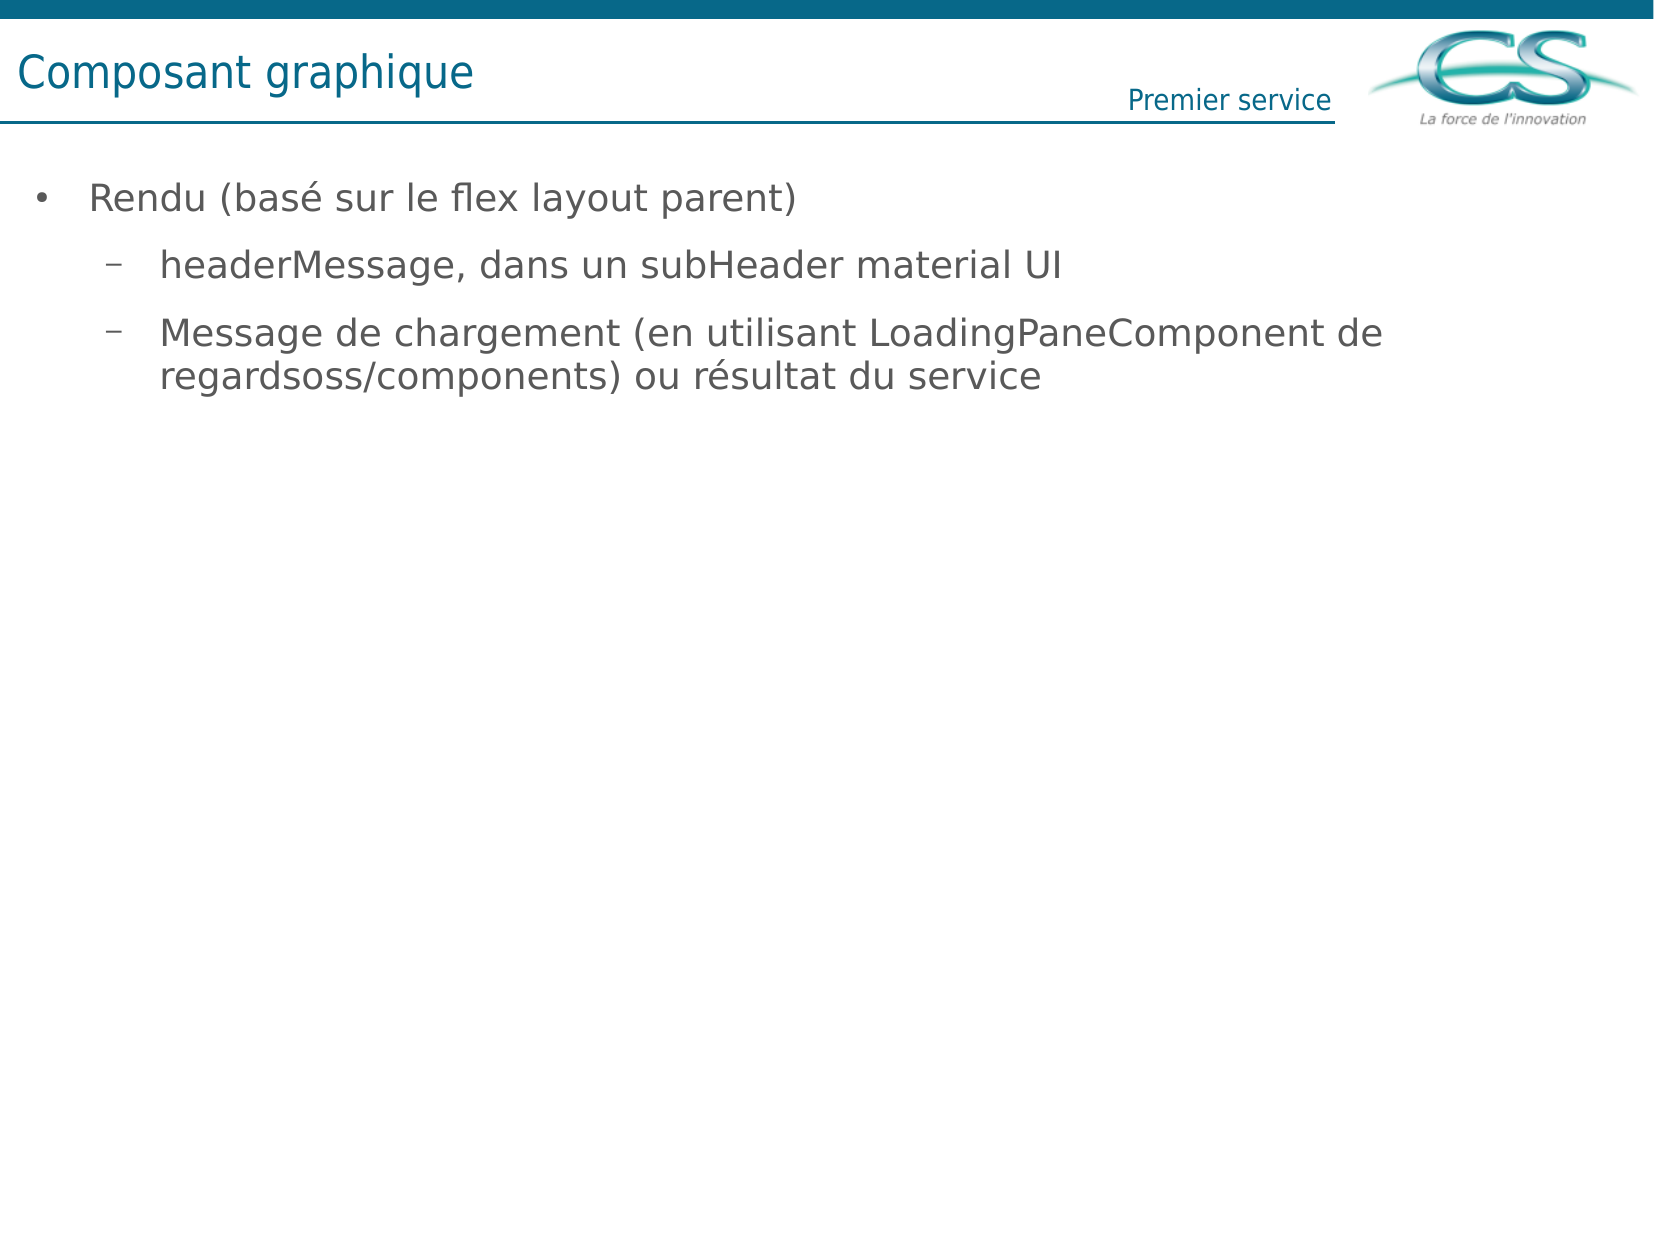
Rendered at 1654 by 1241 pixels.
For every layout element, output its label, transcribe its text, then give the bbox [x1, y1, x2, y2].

title Composant graphique [17, 46, 1368, 106]
picture [1368, 28, 1642, 128]
text_box Premier service [1116, 71, 1359, 164]
list Rendu (basé sur le flex layout parent) headerMessage, dans un subHeader material UI Message de chargement (en utilisant LoadingPaneComponent de regardsoss/components) ou résultat du service [17, 177, 1630, 1217]
